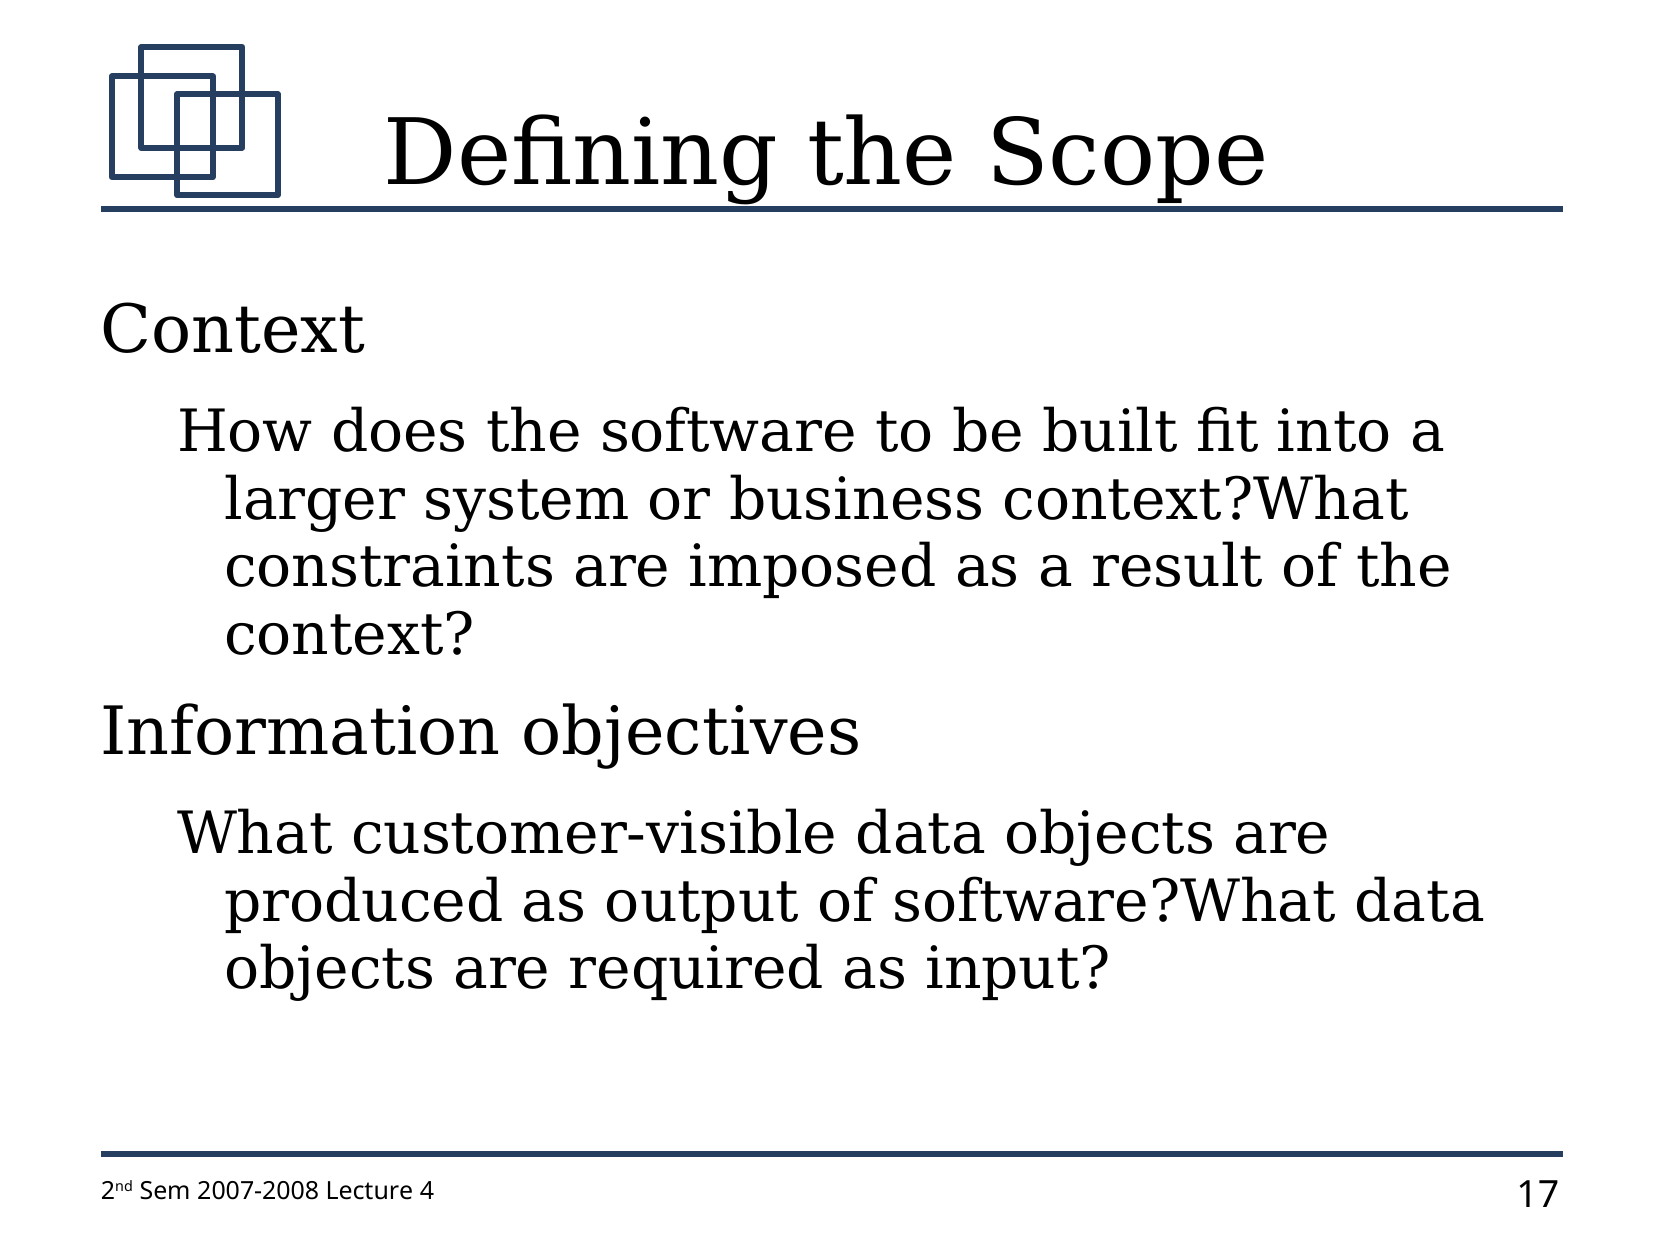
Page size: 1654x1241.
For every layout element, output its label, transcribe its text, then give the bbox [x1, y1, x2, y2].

title Defining the Scope [82, 49, 1571, 257]
list Context How does the software to be built fit into a larger system or business context?What constraints are imposed as a result of the context? Information objectives What customer-visible data objects are produced as output of software?What data objects are required as input? [82, 290, 1571, 1109]
